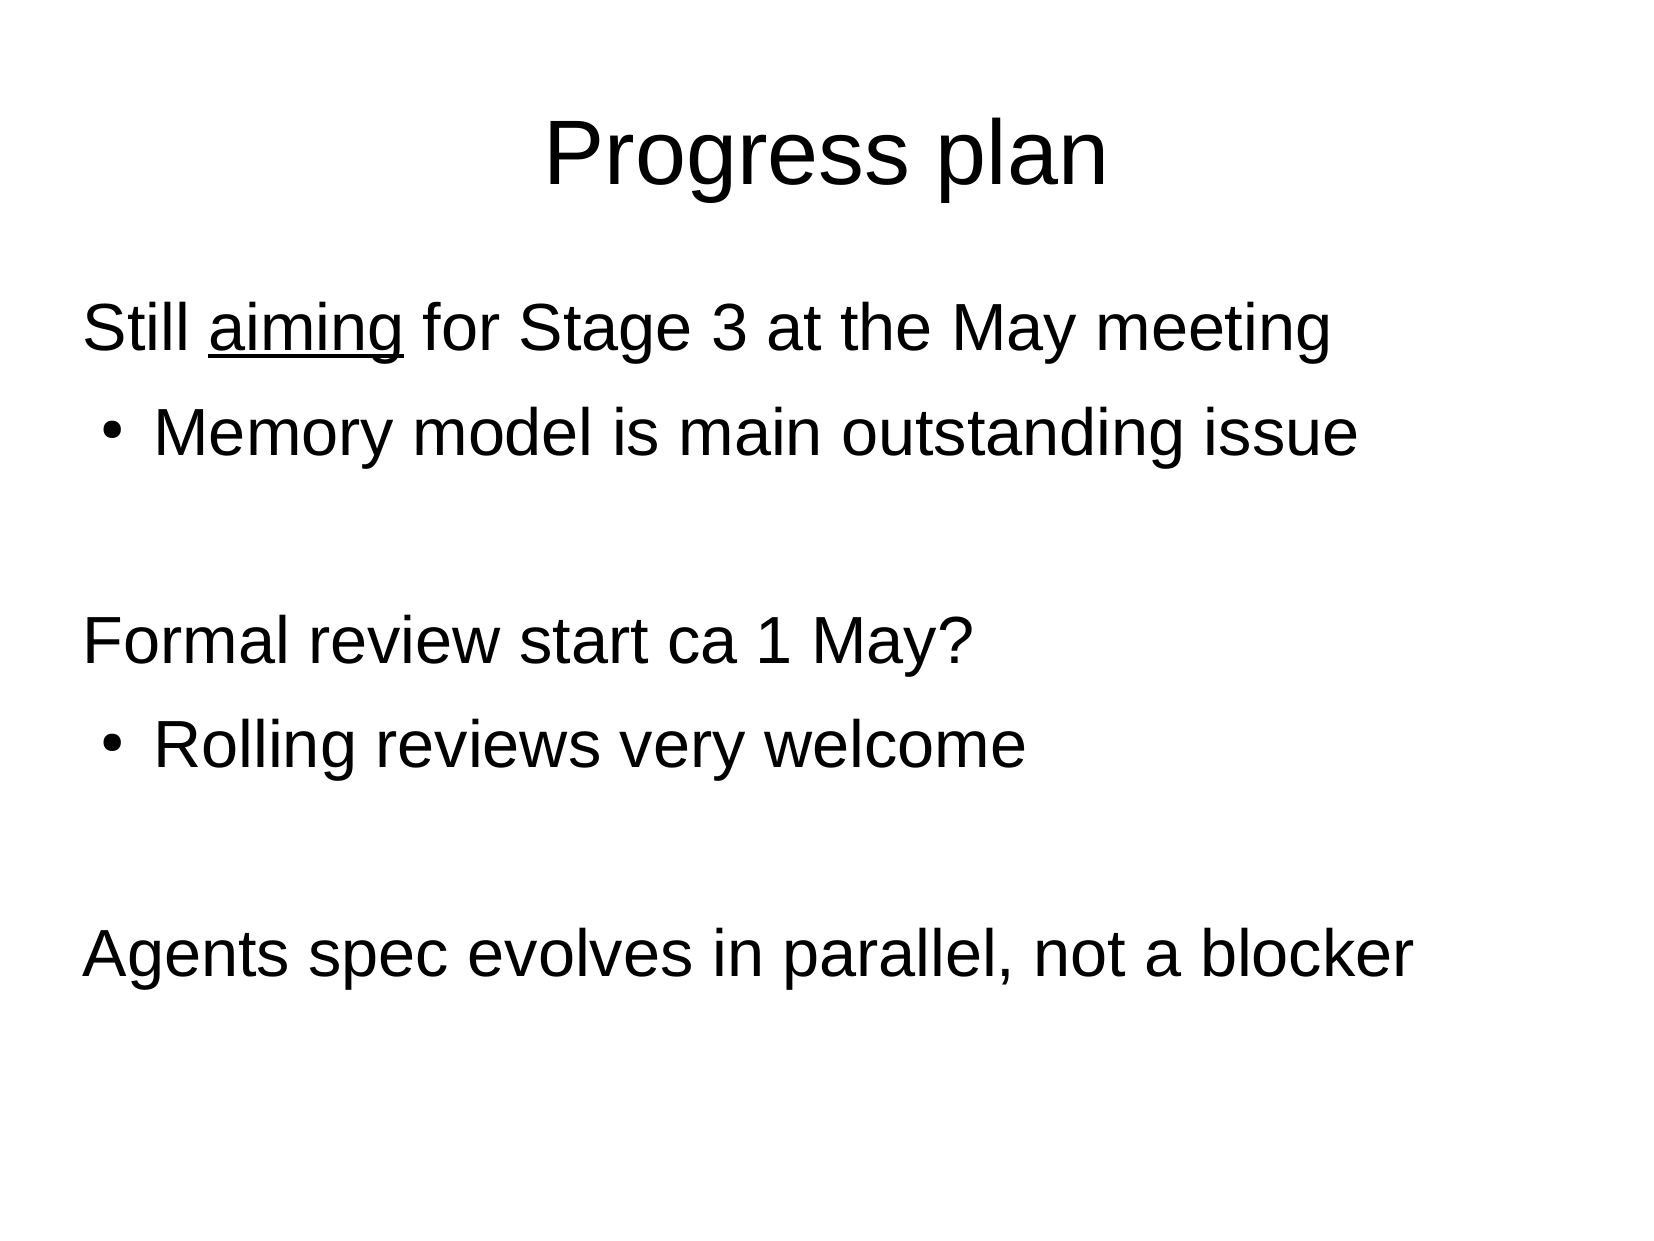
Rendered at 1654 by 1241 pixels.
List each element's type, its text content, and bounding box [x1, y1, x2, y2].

title Progress plan [82, 49, 1571, 257]
list Still aiming for Stage 3 at the May meeting Memory model is main outstanding issue Formal review start ca 1 May? Rolling reviews very welcome Agents spec evolves in parallel, not a blocker [82, 290, 1571, 1010]
